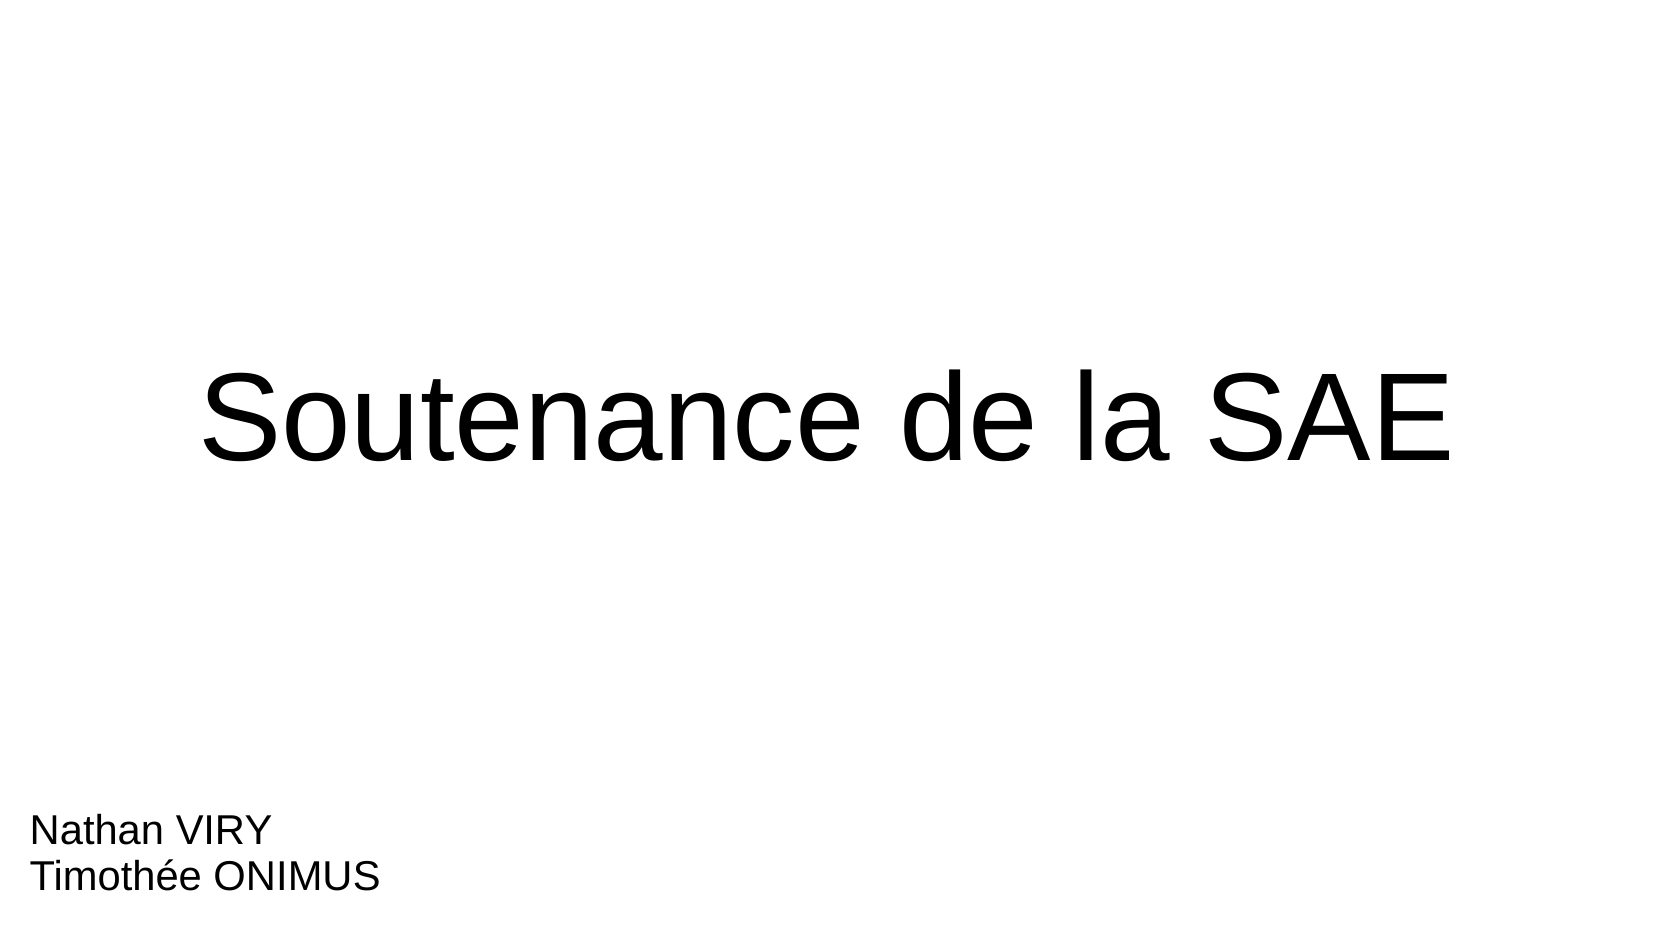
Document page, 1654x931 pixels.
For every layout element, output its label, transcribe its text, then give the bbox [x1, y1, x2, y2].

text_box Nathan VIRY Timothée ONIMUS [29, 806, 768, 900]
subtitle Soutenance de la SAE [82, 147, 1571, 688]
